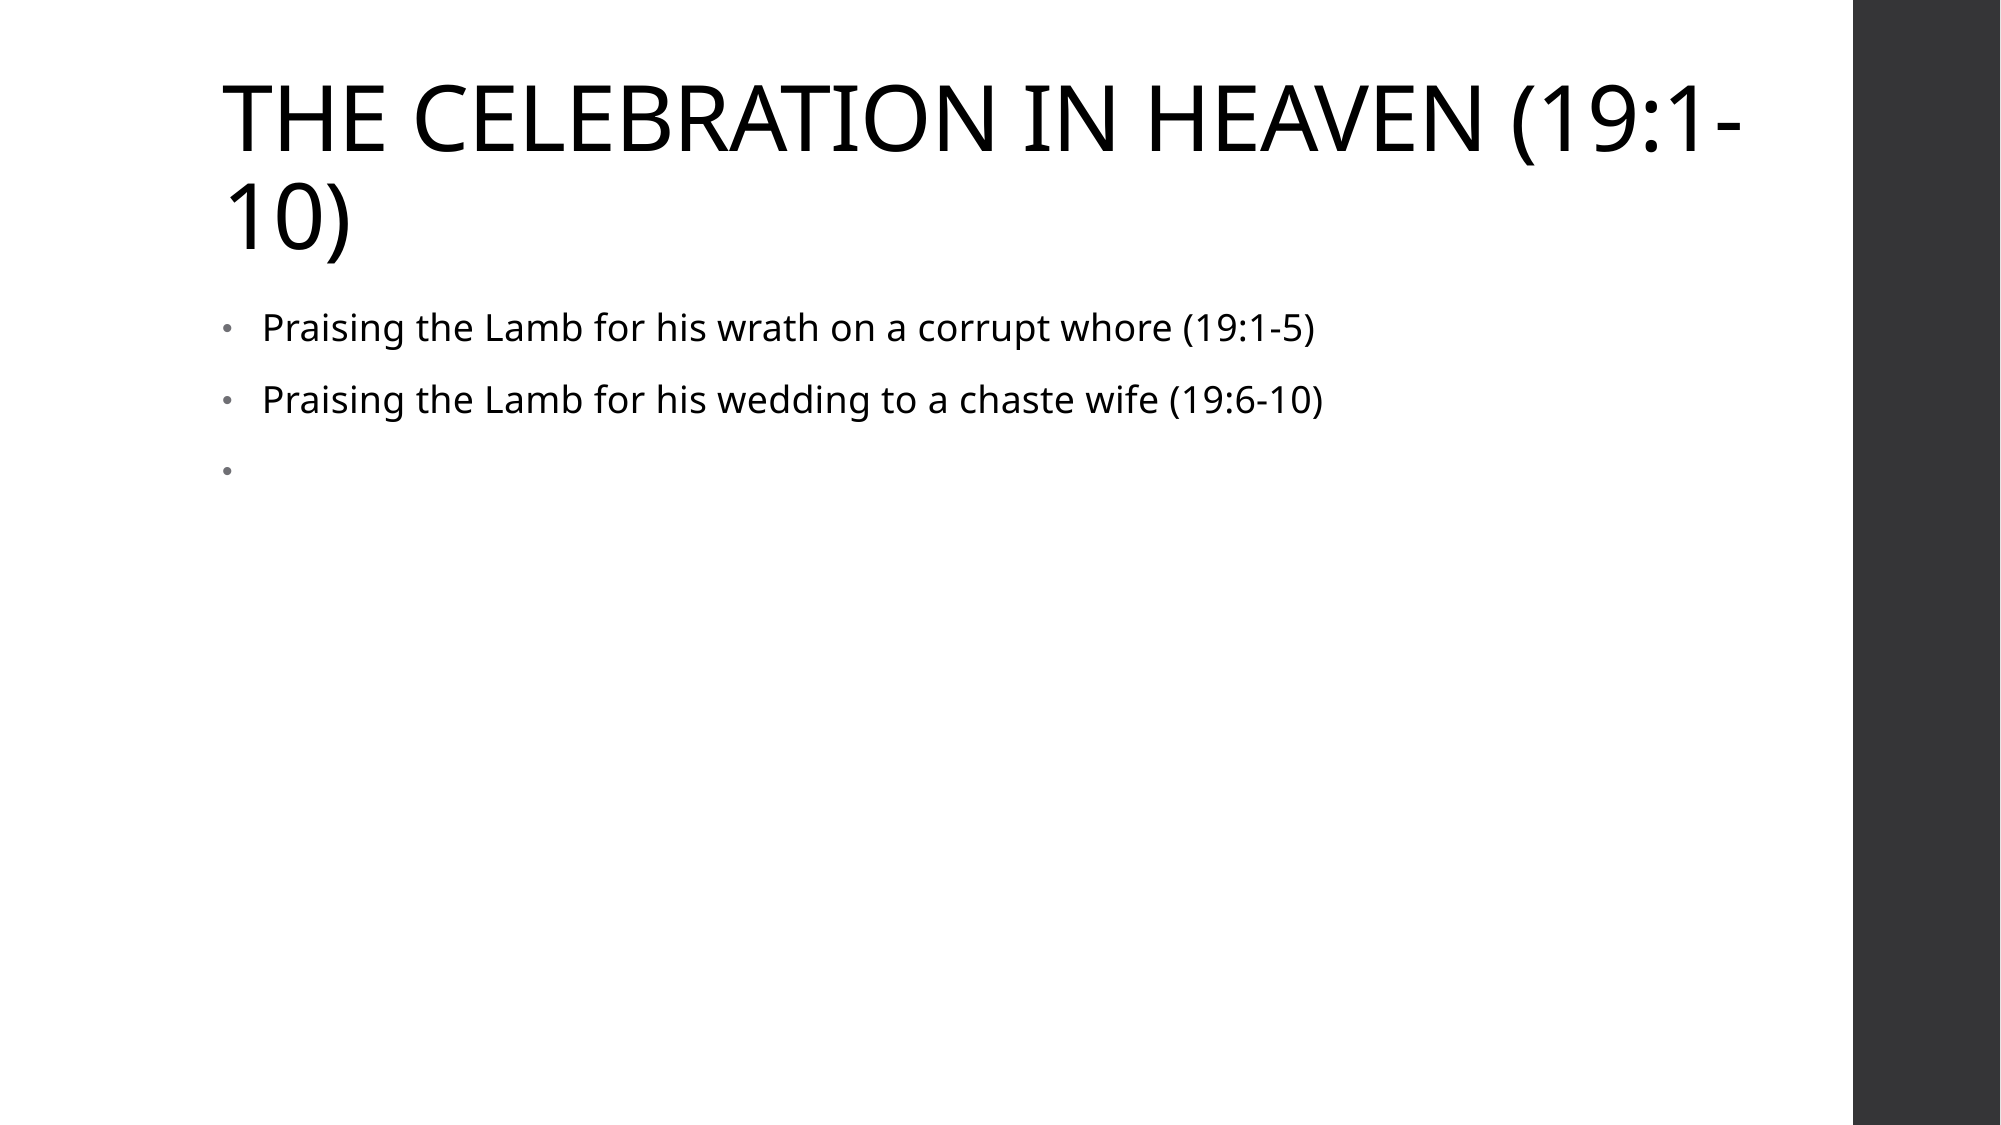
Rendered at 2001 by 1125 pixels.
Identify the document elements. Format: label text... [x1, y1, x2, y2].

title THE CELEBRATION IN HEAVEN (19:1-10) [206, 60, 1797, 278]
list Praising the Lamb for his wrath on a corrupt whore (19:1-5) Praising the Lamb for his wedding to a chaste wife (19:6-10) [206, 299, 1617, 1014]
